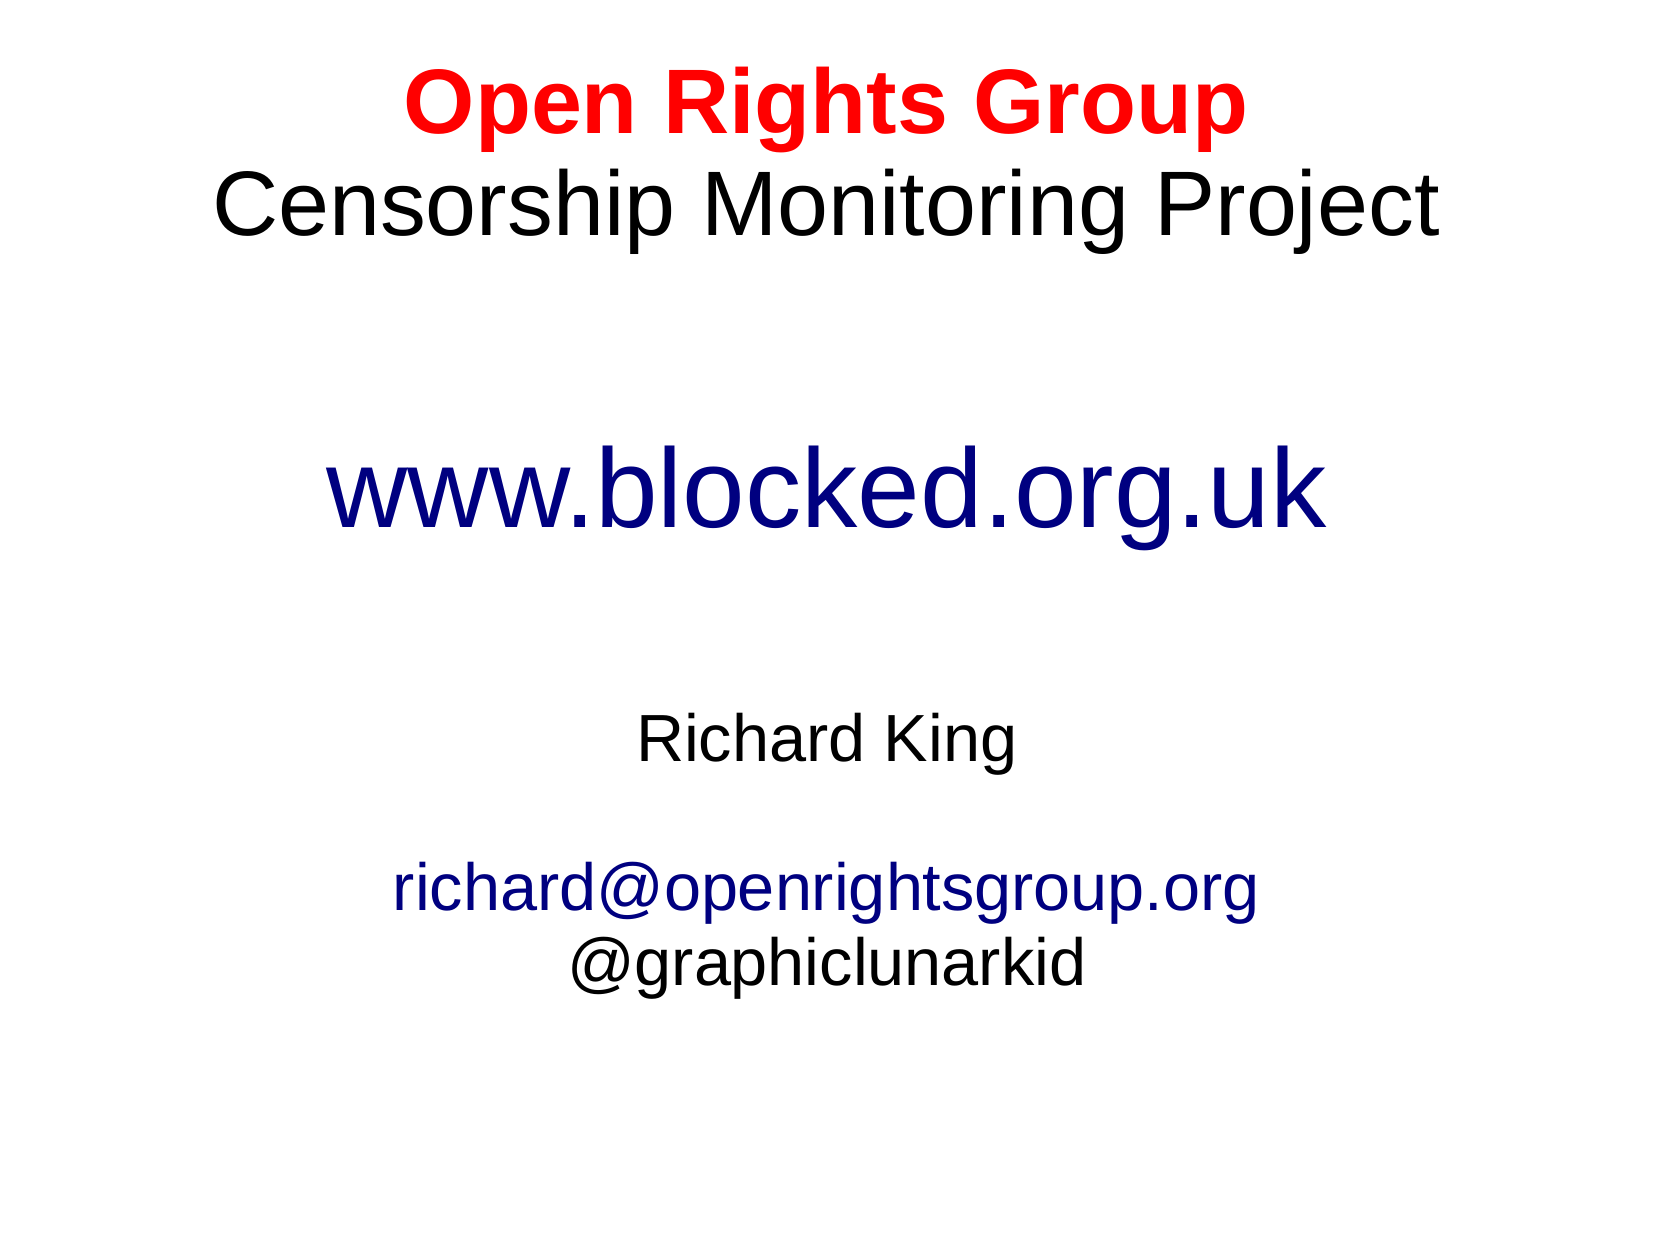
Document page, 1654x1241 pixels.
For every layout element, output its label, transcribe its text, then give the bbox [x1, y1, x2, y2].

title Open Rights Group Censorship Monitoring Project [82, 49, 1571, 257]
subtitle www.blocked.org.uk Richard King richard@openrightsgroup.org @graphiclunarkid [82, 290, 1571, 1010]
